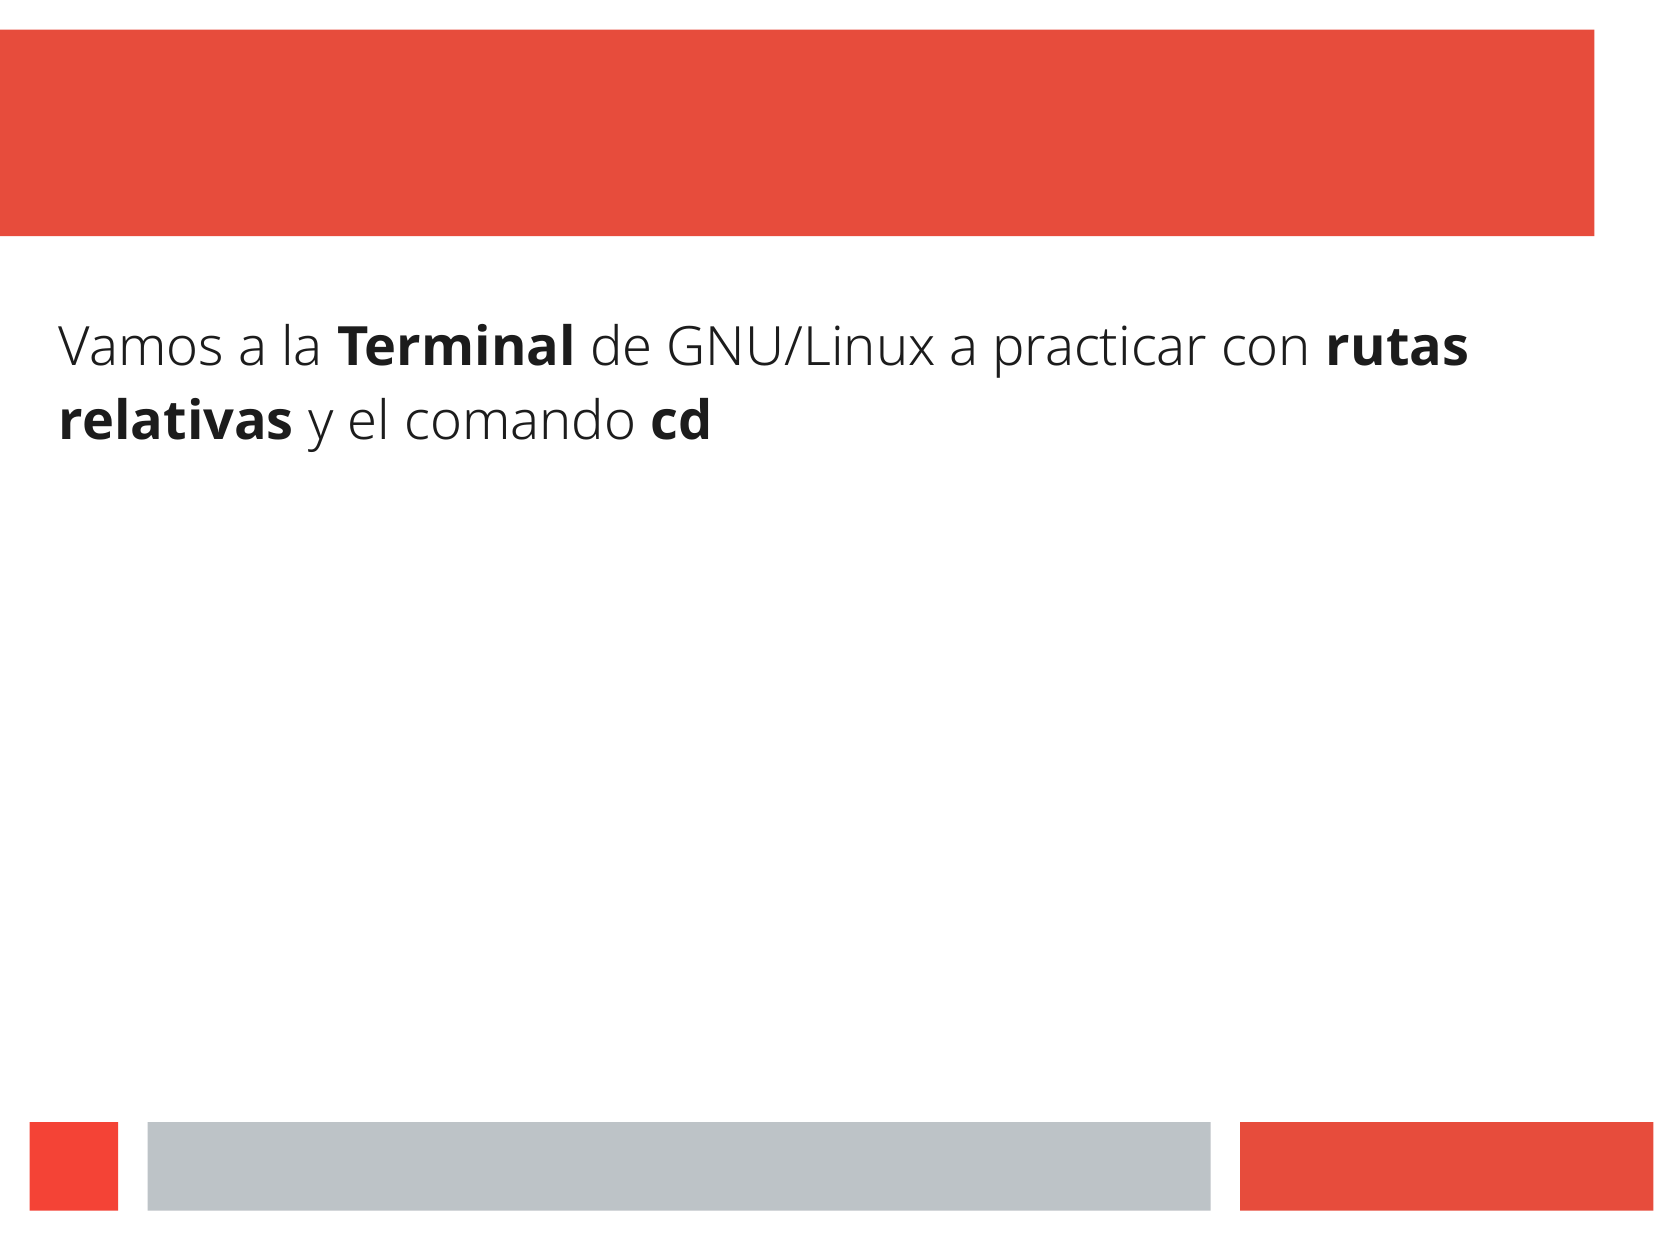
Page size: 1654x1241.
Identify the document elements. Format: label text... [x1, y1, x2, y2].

subtitle Vamos a la Terminal de GNU/Linux a practicar con rutas relativas y el comando cd [59, 307, 1595, 744]
